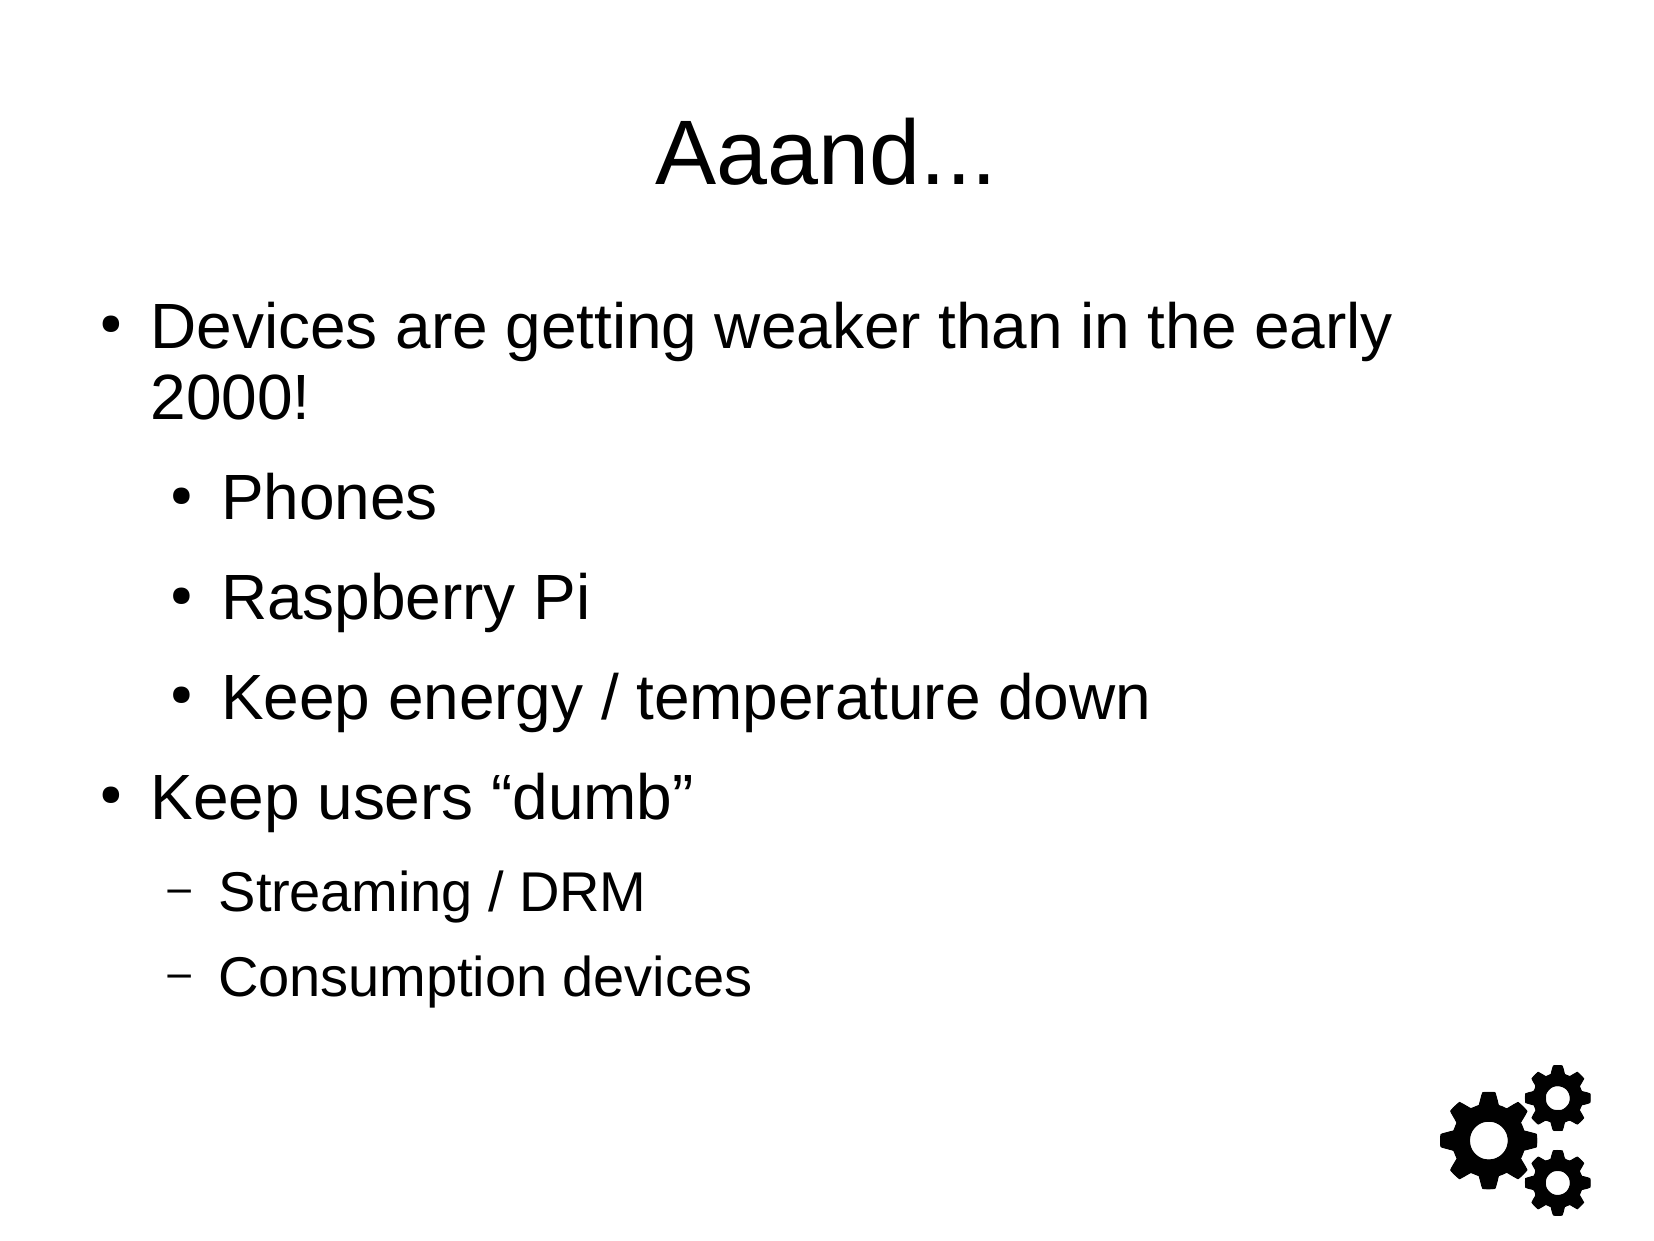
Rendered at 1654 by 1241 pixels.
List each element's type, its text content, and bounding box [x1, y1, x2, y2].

list Devices are getting weaker than in the early 2000! Phones Raspberry Pi Keep energy / temperature down Keep users “dumb” Streaming / DRM Consumption devices [82, 290, 1571, 1010]
title Aaand... [82, 49, 1571, 257]
picture [1440, 1065, 1591, 1216]
